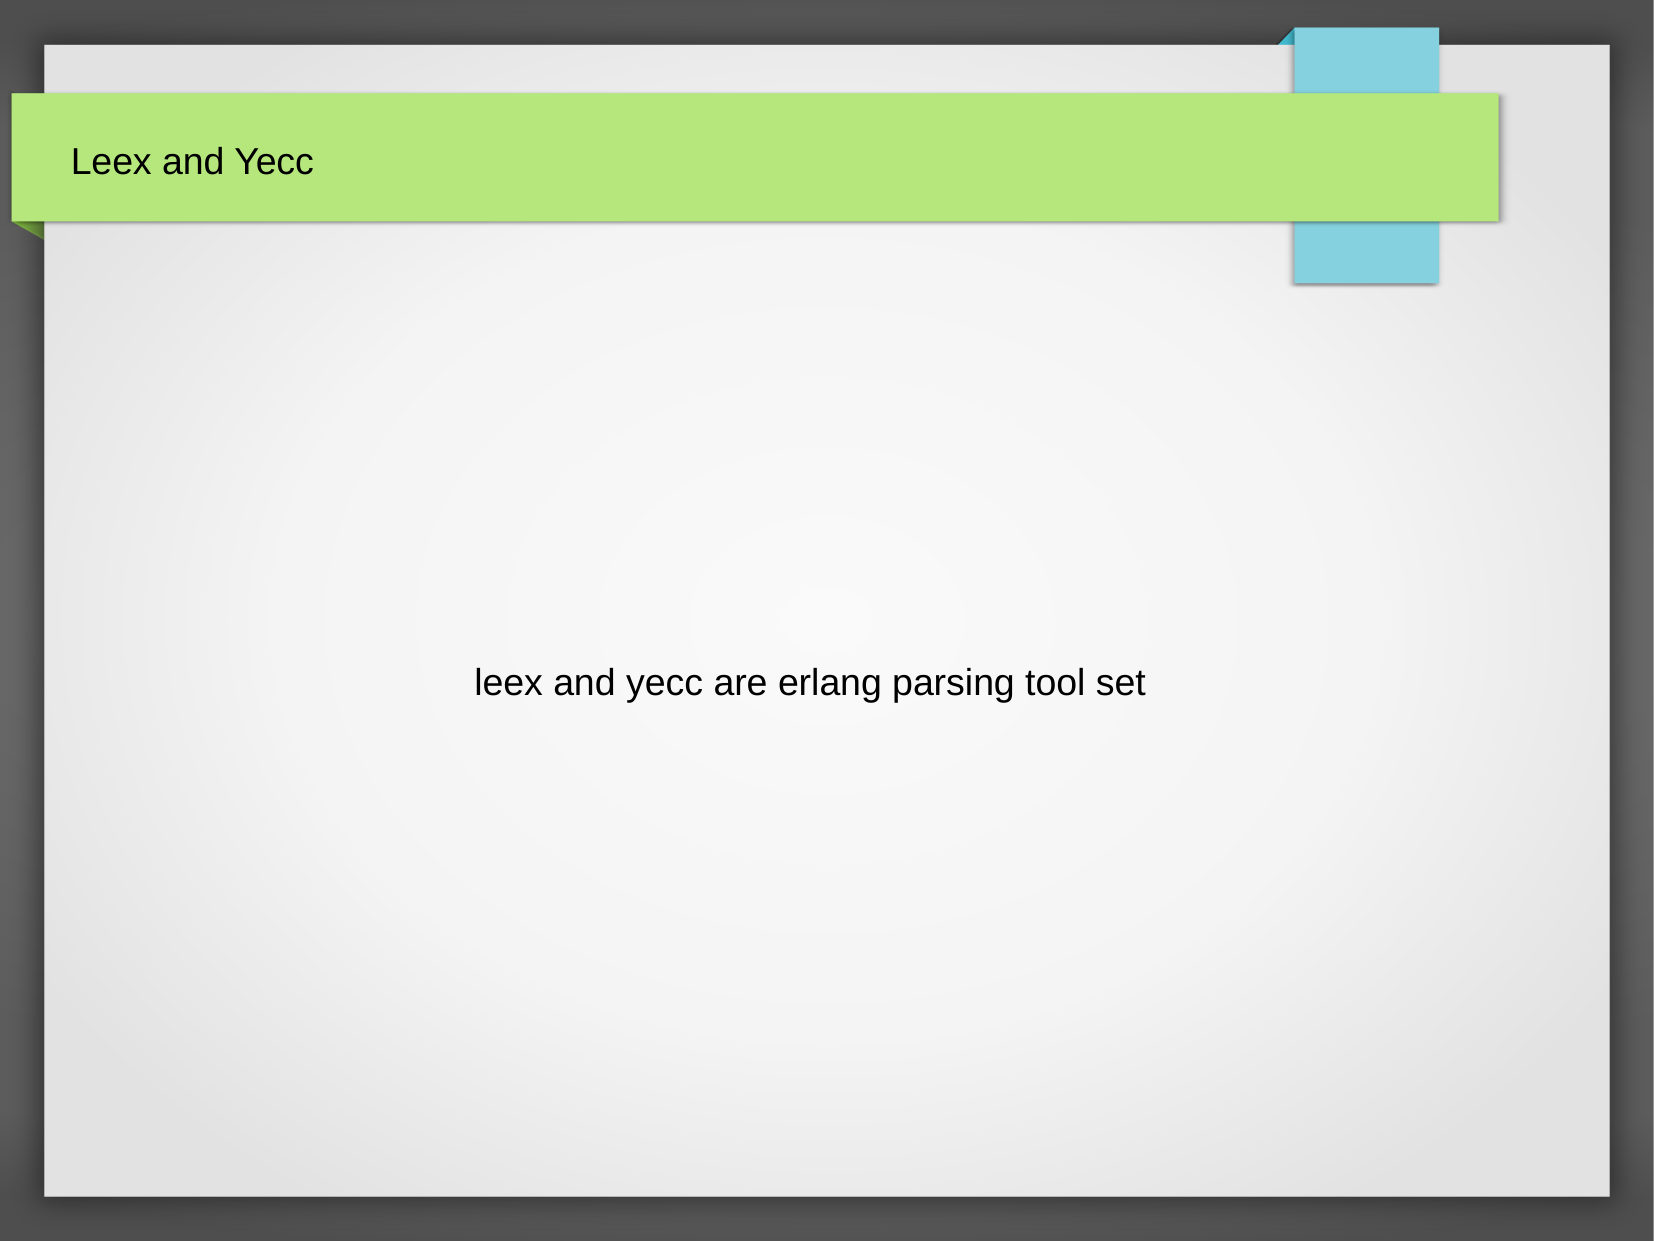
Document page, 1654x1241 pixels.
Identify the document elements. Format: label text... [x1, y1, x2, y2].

text_box Leex and Yecc [70, 106, 1229, 213]
text_box leex and yecc are erlang parsing tool set [82, 343, 1538, 1063]
picture [0, 0, 1654, 1241]
